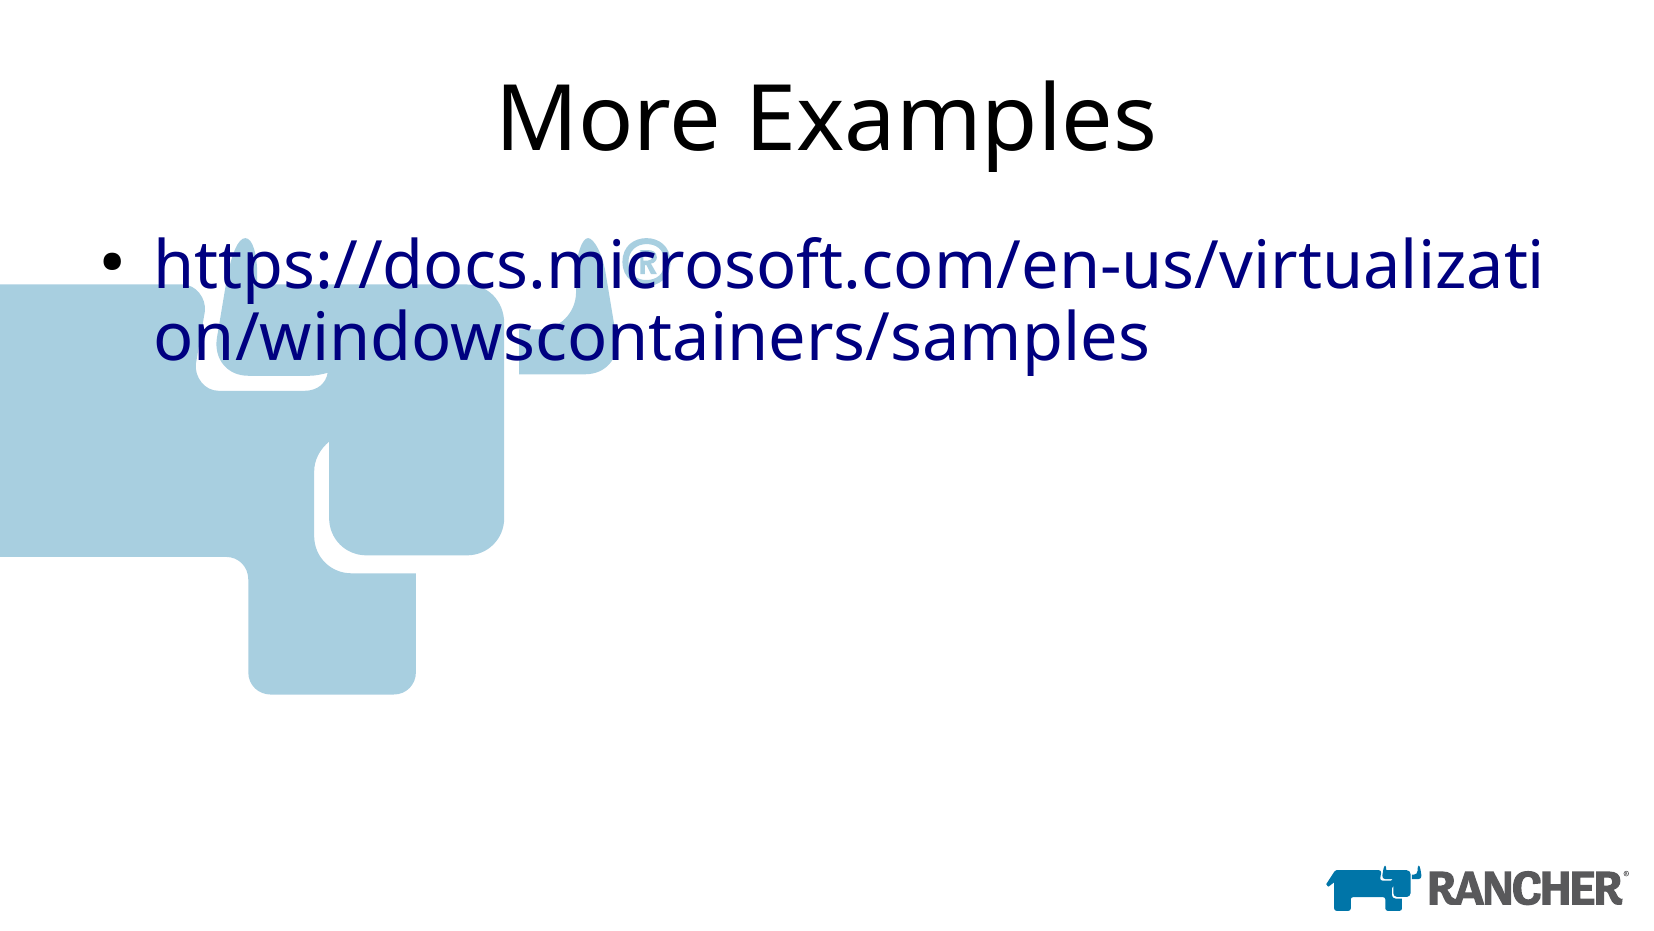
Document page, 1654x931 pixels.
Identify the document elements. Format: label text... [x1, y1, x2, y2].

title More Examples [82, 37, 1571, 193]
list https://docs.microsoft.com/en-us/virtualization/windowscontainers/samples [82, 217, 1571, 758]
